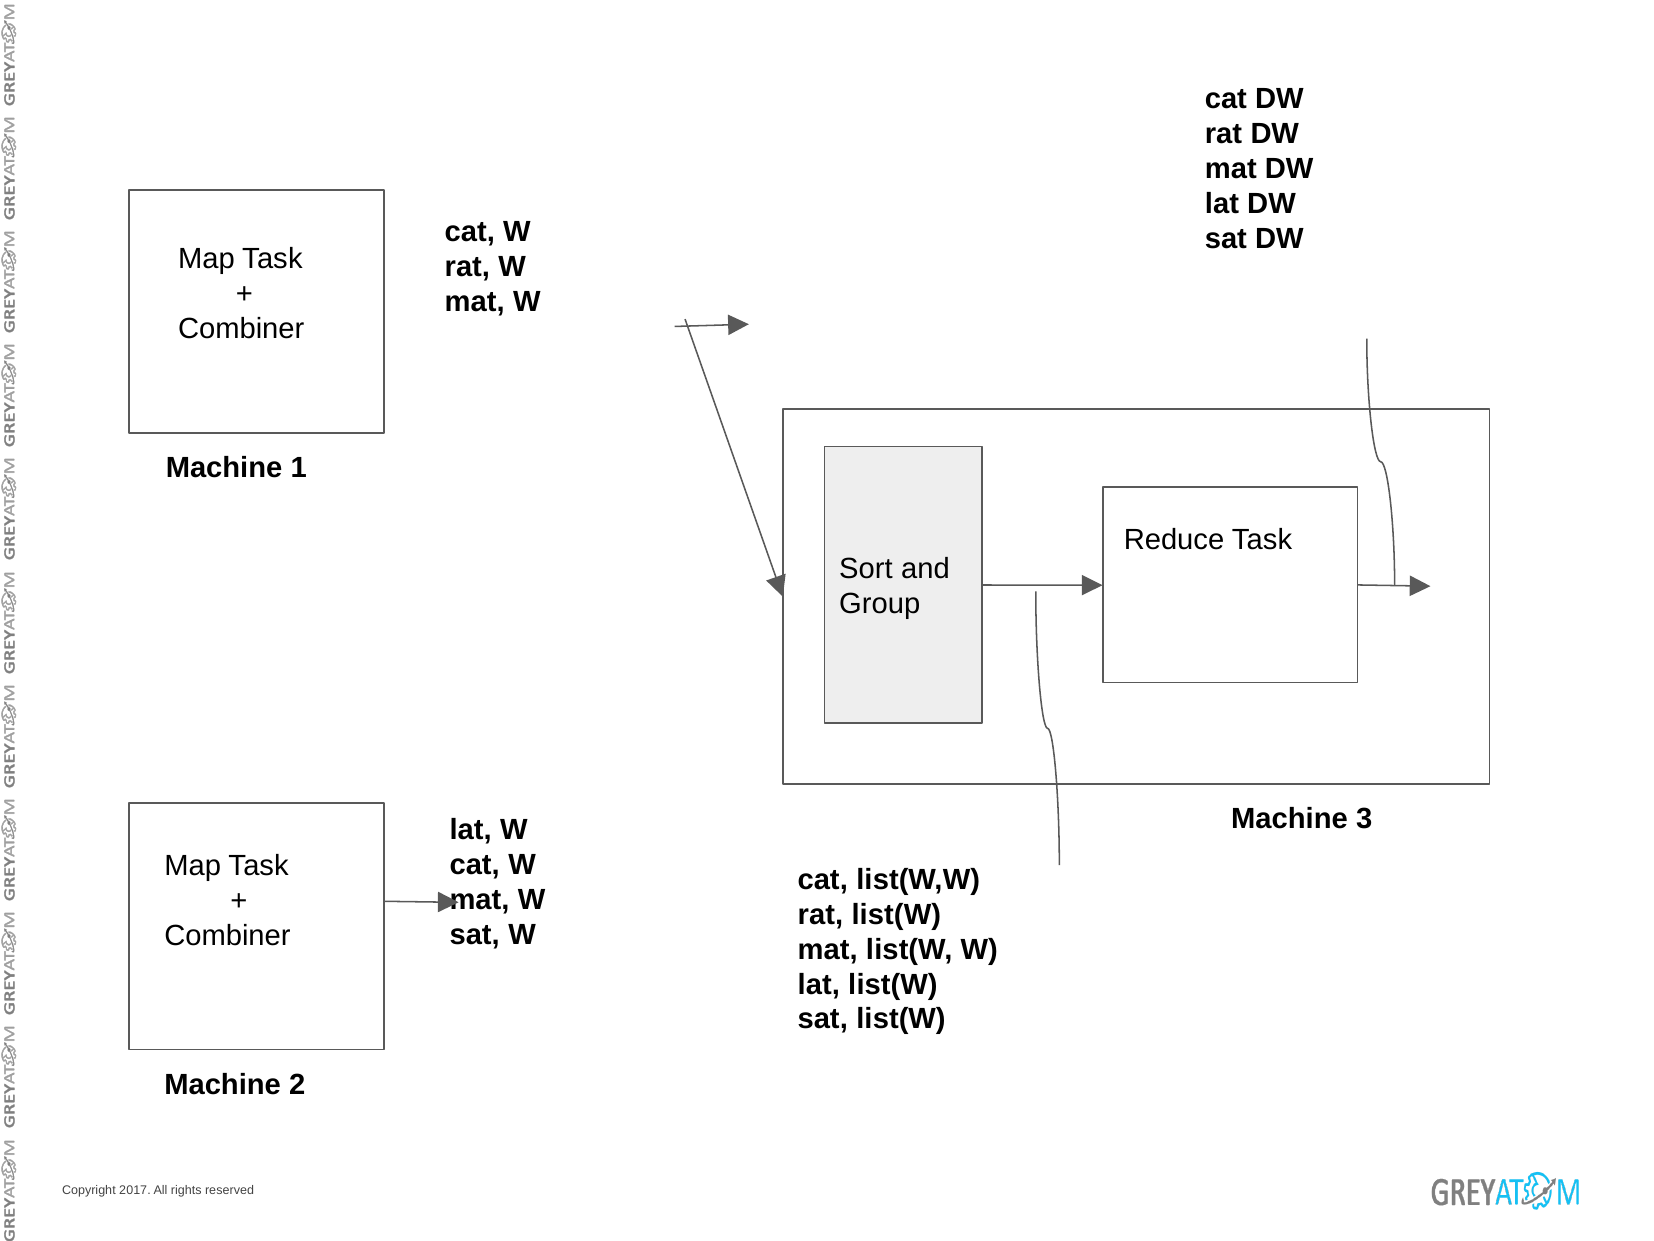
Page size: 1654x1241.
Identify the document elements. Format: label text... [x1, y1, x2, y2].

text_box Machine 1 [151, 433, 366, 545]
picture [1, 458, 17, 560]
picture [1, 344, 17, 447]
picture [1, 1140, 17, 1241]
picture [1, 4, 17, 106]
picture [1, 231, 17, 333]
picture [1430, 1168, 1581, 1212]
text_box Map Task + Combiner [163, 224, 378, 409]
text_box Machine 3 [1216, 783, 1431, 896]
picture [1, 799, 17, 901]
text_box cat, list(W,W) rat, list(W) mat, list(W, W) lat, list(W) sat, list(W) [783, 845, 1521, 1122]
text_box Machine 2 [149, 1050, 364, 1162]
text_box Map Task + Combiner [149, 831, 364, 1016]
text_box cat DW rat DW mat DW lat DW sat DW [1189, 64, 1545, 339]
picture [1, 912, 17, 1015]
text_box Sort and Group [824, 446, 982, 723]
text_box lat, W cat, W mat, W sat, W [434, 795, 685, 1039]
picture [1, 572, 17, 674]
picture [1, 685, 17, 788]
picture [1, 117, 17, 220]
text_box Reduce Task [1108, 505, 1341, 617]
picture [1, 1026, 17, 1128]
text_box cat, W rat, W mat, W [429, 197, 685, 441]
